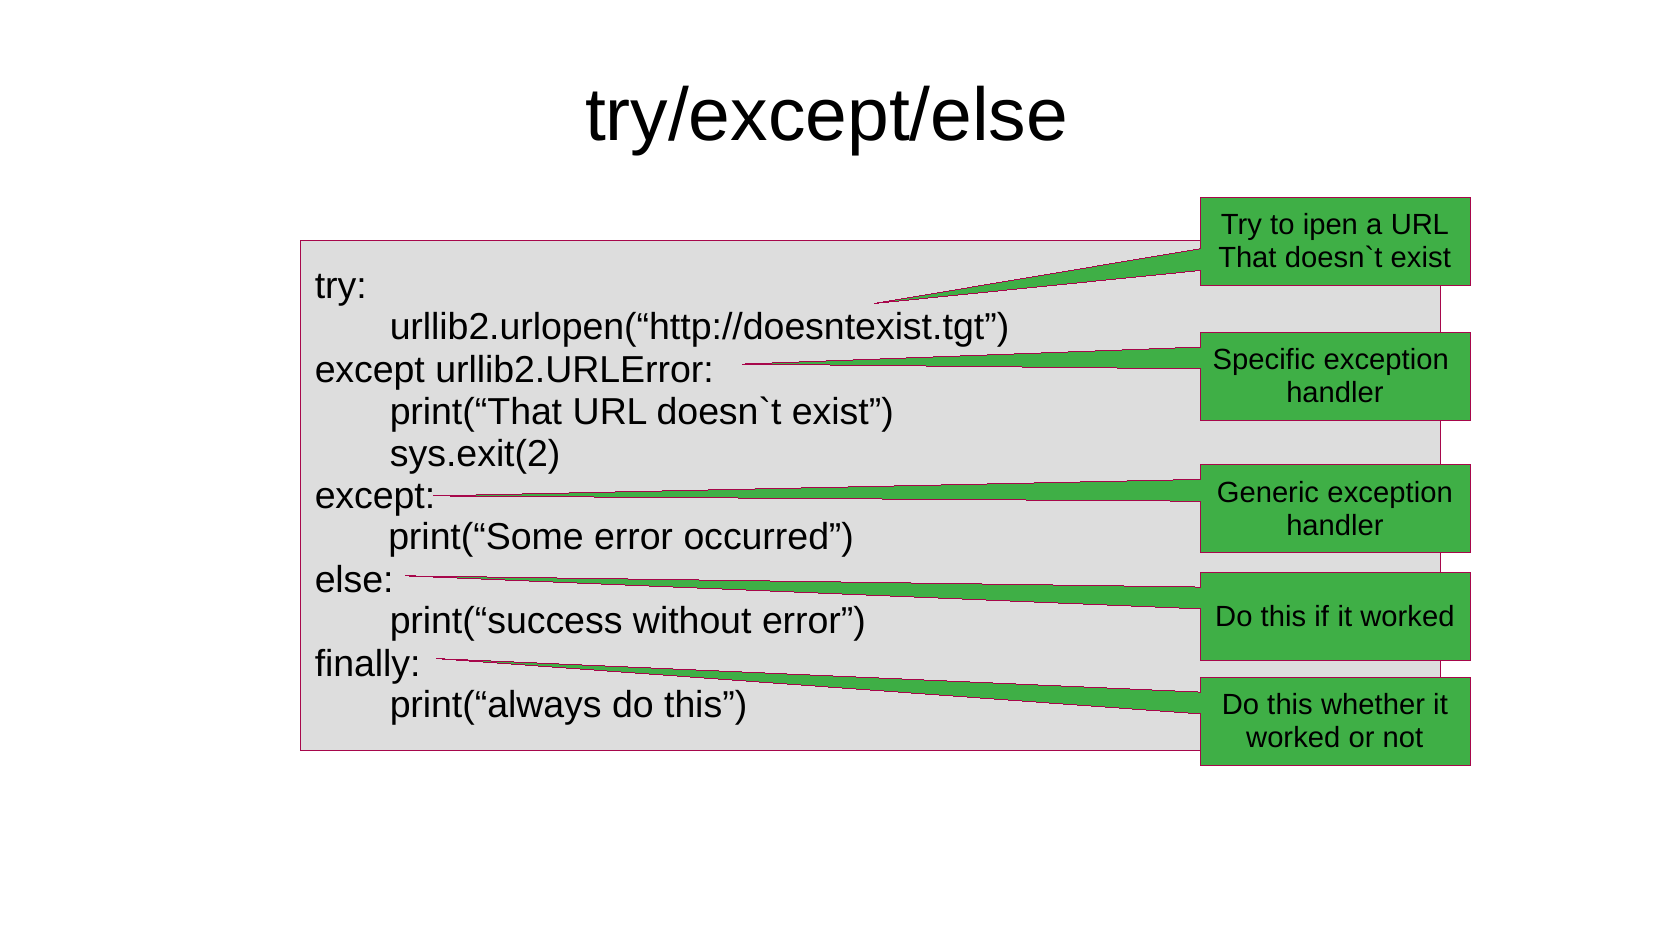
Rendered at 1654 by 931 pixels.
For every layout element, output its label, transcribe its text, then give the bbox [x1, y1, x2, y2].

text_box Generic exception handler [433, 464, 1471, 553]
text_box Do this if it worked [405, 572, 1471, 661]
text_box Try to ipen a URL That doesn`t exist [874, 197, 1471, 304]
title try/except/else [82, 37, 1571, 193]
text_box Specific exception handler [742, 332, 1471, 421]
text_box try: urllib2.urlopen(“http://doesntexist.tgt”) except urllib2.URLError: print(“That URL doesn`t exist”) sys.exit(2) except: print(“Some error occurred”) else: print(“success without error”) finally: print(“always do this”) [300, 240, 1441, 751]
text_box Do this whether it worked or not [436, 658, 1471, 766]
